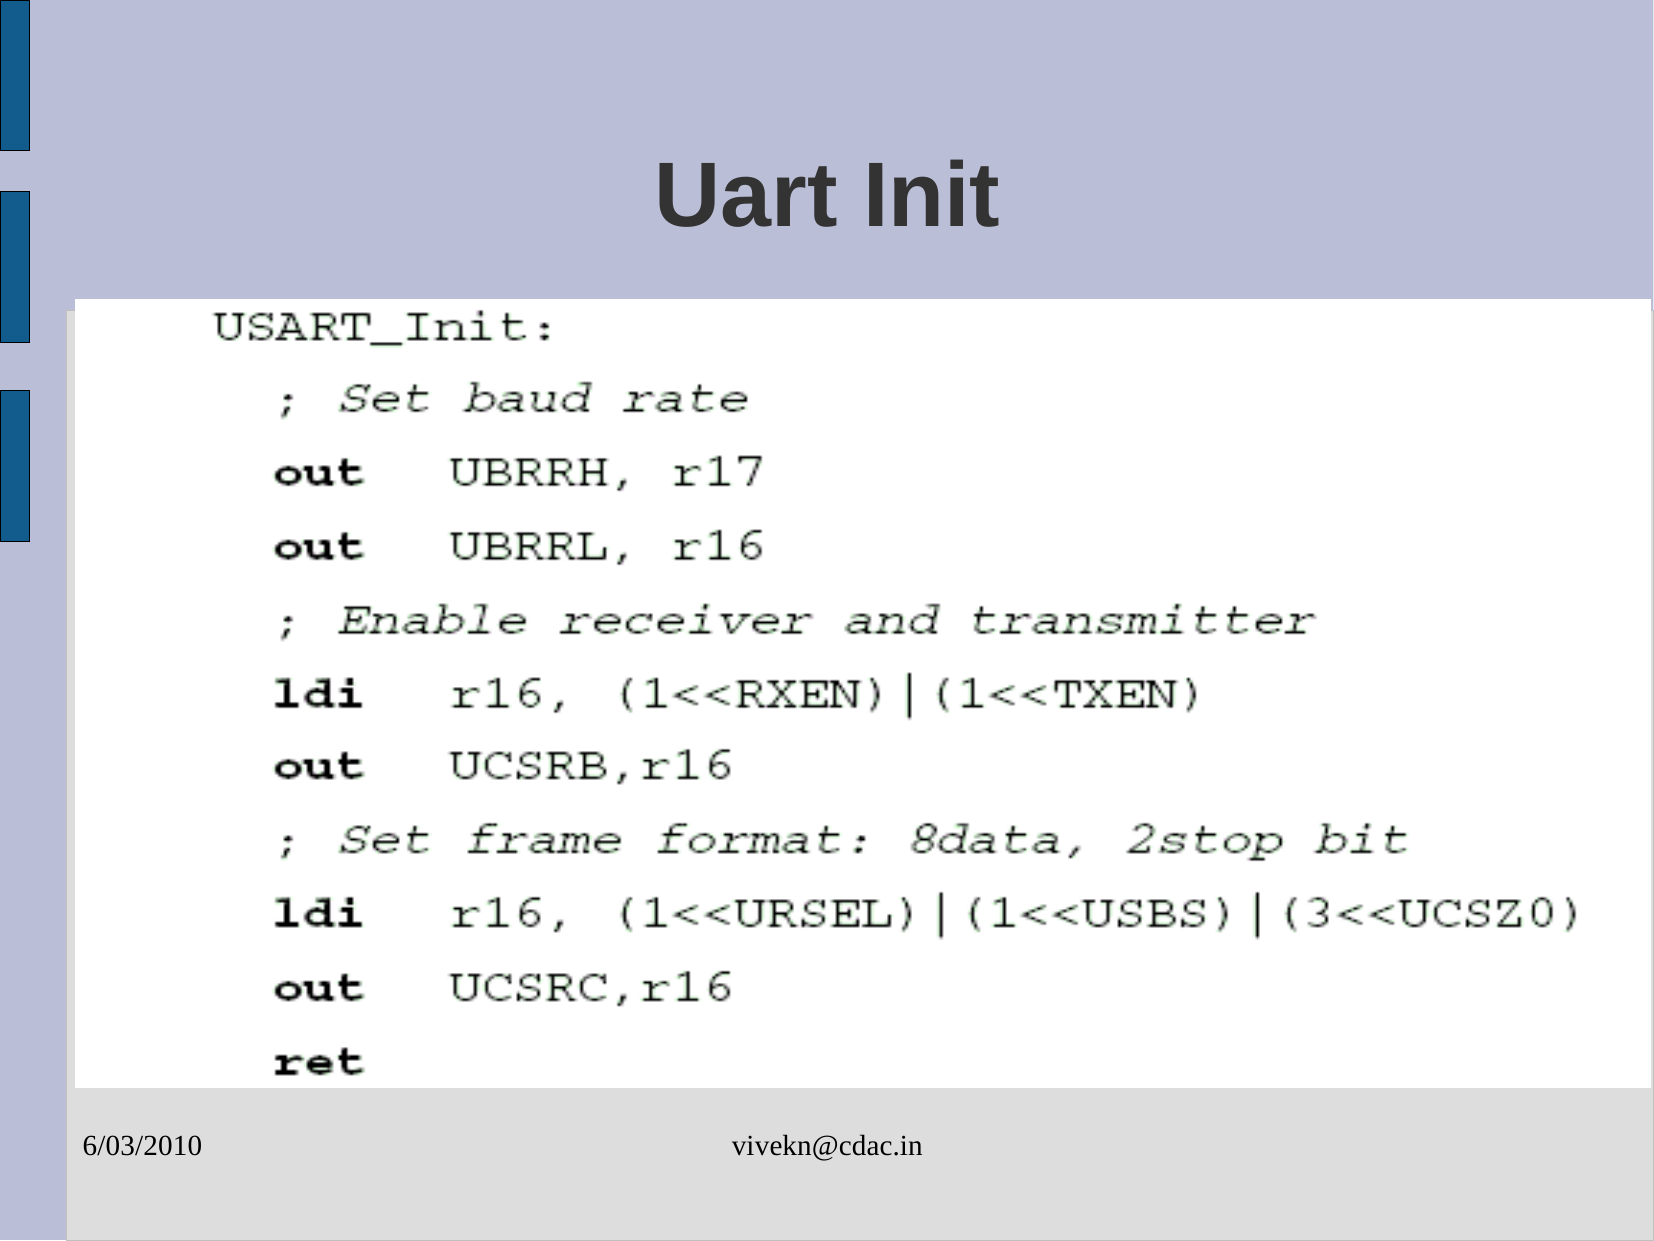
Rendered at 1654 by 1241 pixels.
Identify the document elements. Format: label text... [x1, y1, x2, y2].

picture [75, 299, 1651, 1088]
title Uart Init [121, 98, 1534, 291]
